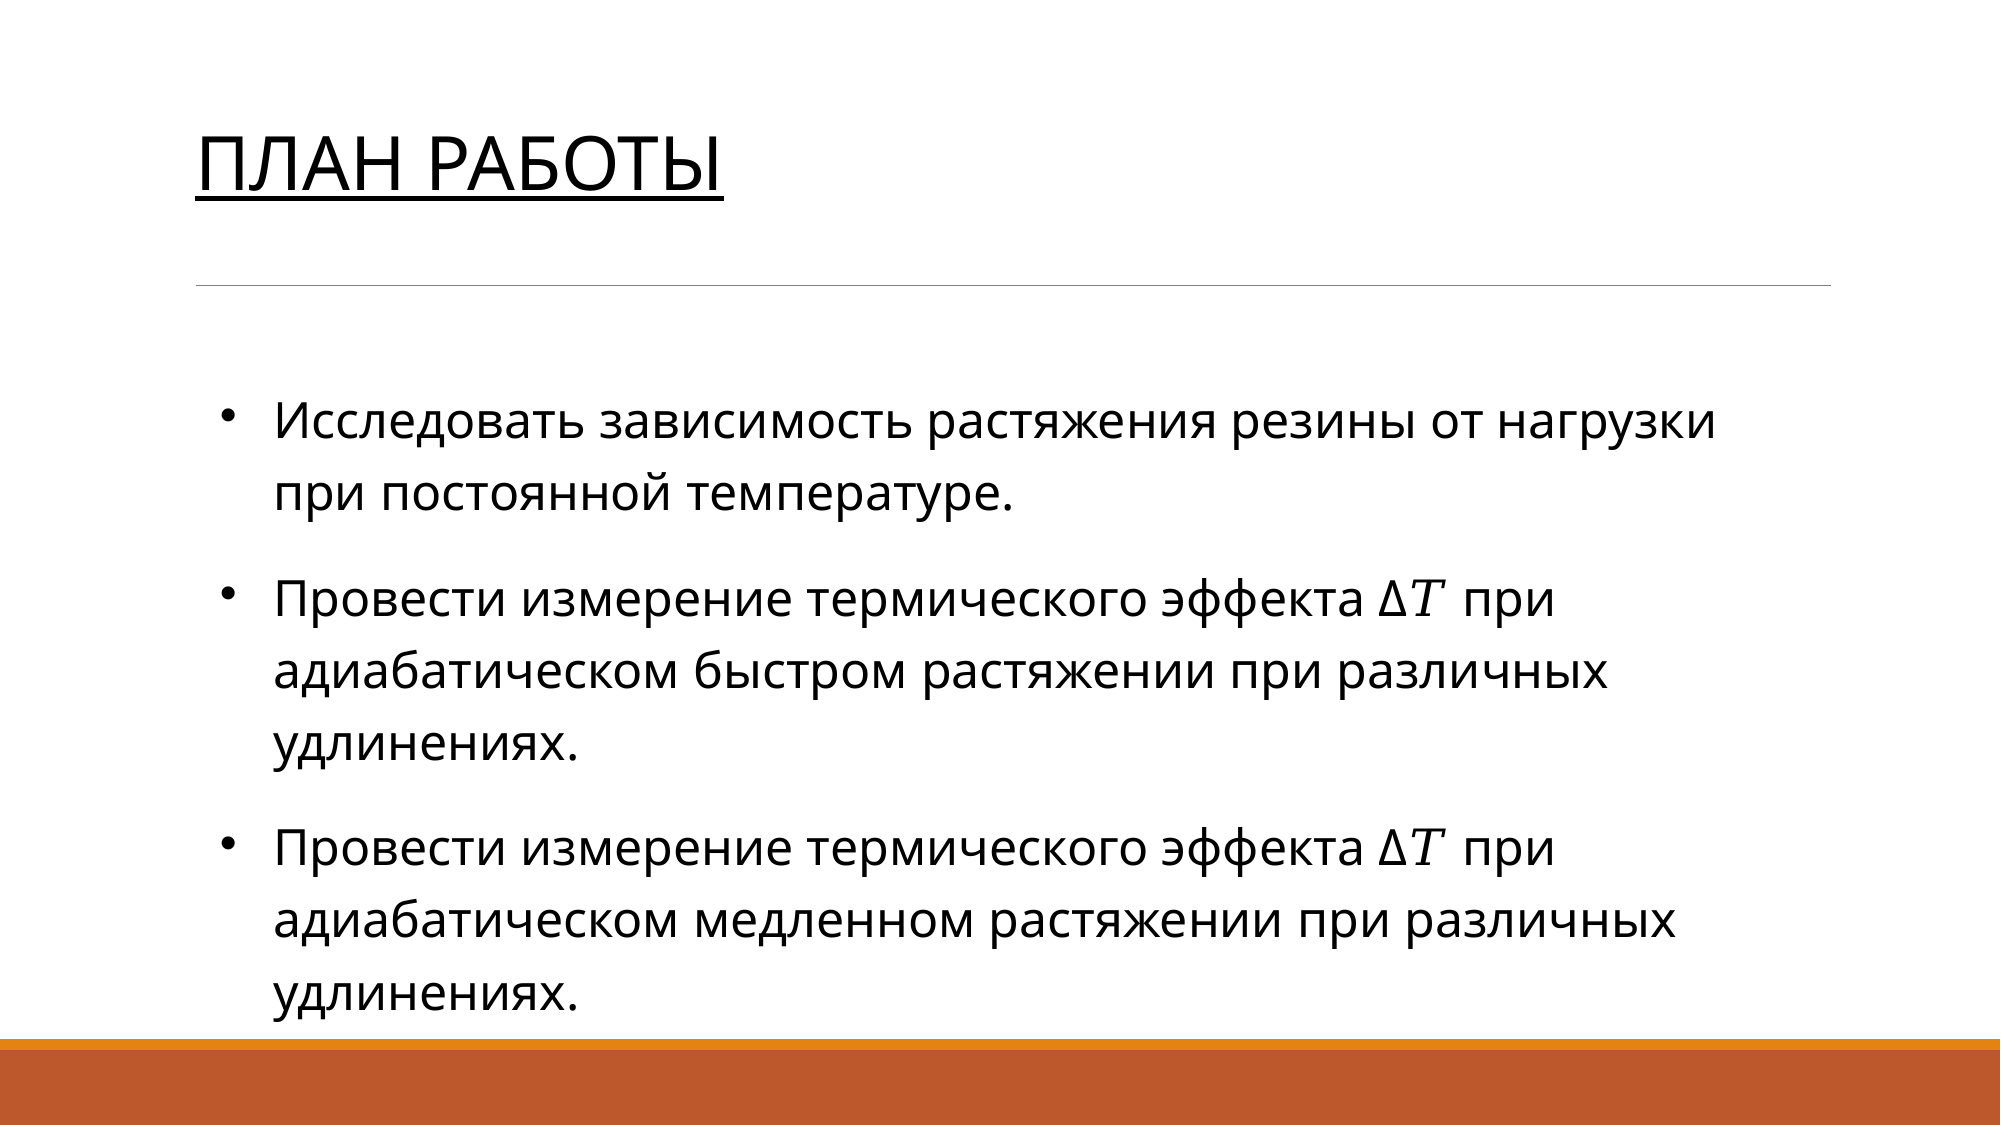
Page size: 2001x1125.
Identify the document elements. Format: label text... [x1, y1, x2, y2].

list Исследовать зависимость растяжения резины от нагрузки при постоянной температуре. Провести измерение термического эффекта Δ𝑇 при адиабатическом быстром растяжении при различных удлинениях. Провести измерение термического эффекта Δ𝑇 при адиабатическом медленном растяжении при различных удлинениях. [187, 369, 1813, 950]
title План работы [180, 47, 1830, 285]
